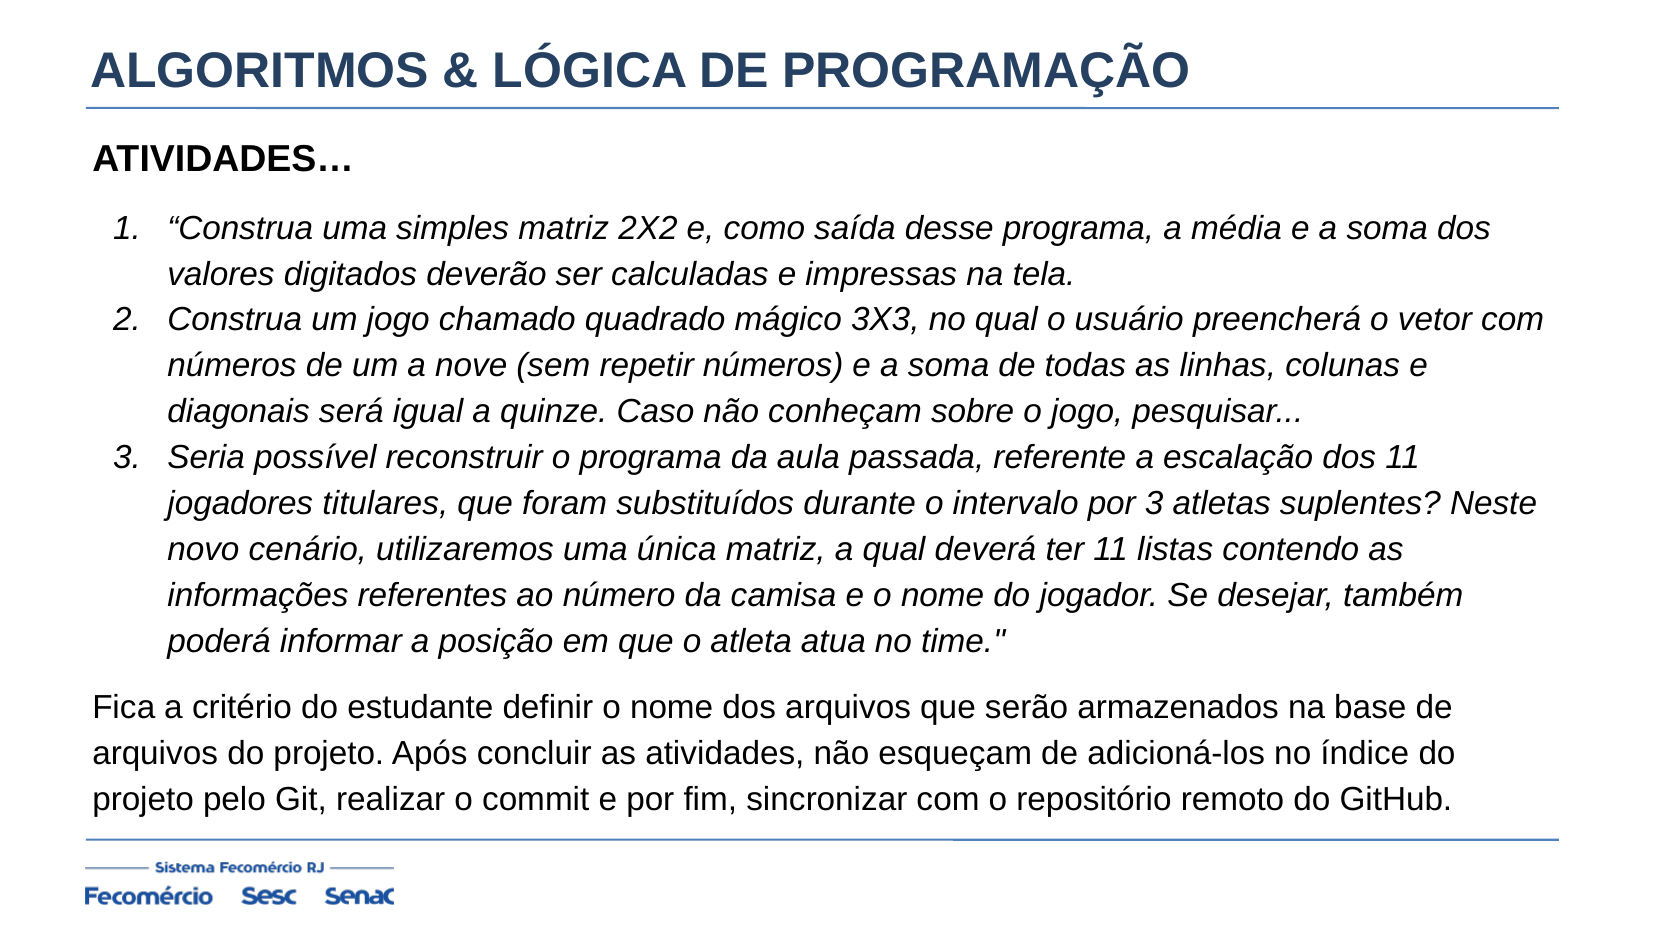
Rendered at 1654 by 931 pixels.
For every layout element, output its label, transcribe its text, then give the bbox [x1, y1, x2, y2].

text_box ATIVIDADES… “Construa uma simples matriz 2X2 e, como saída desse programa, a média e a soma dos valores digitados deverão ser calculadas e impressas na tela. Construa um jogo chamado quadrado mágico 3X3, no qual o usuário preencherá o vetor com números de um a nove (sem repetir números) e a soma de todas as linhas, colunas e diagonais será igual a quinze. Caso não conheçam sobre o jogo, pesquisar... Seria possível reconstruir o programa da aula passada, referente a escalação dos 11 jogadores titulares, que foram substituídos durante o intervalo por 3 atletas suplentes? Neste novo cenário, utilizaremos uma única matriz, a qual deverá ter 11 listas contendo as informações referentes ao número da camisa e o nome do jogador. Se desejar, também poderá informar a posição em que o atleta atua no time." Fica a critério do estudante definir o nome dos arquivos que serão armazenados na base de arquivos do projeto. Após concluir as atividades, não esqueçam de adicioná-los no índice do projeto pelo Git, realizar o commit e por fim, sincronizar com o repositório remoto do GitHub. [77, 112, 1564, 836]
picture [62, 845, 416, 921]
text_box ALGORITMOS & LÓGICA DE PROGRAMAÇÃO [90, 32, 1564, 104]
